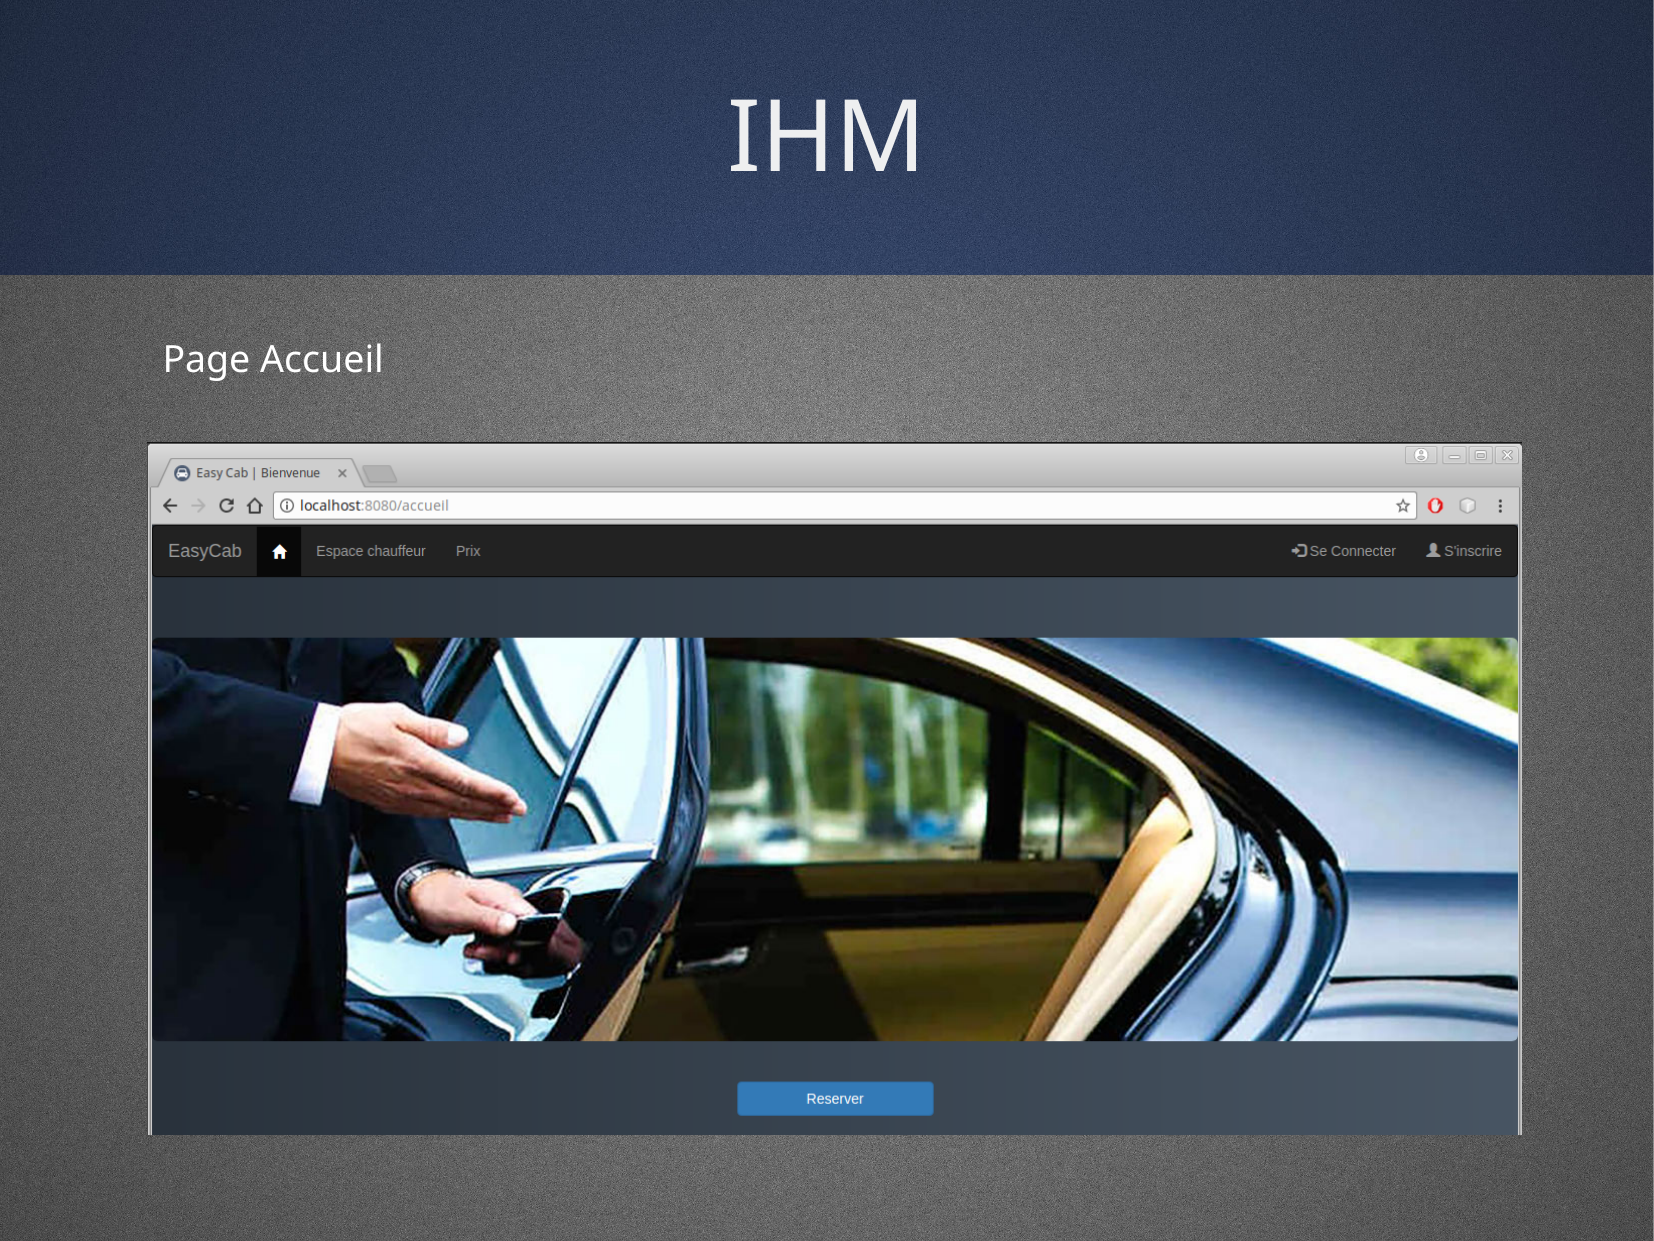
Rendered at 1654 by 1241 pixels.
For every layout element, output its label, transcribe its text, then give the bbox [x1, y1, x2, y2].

text_box Page Accueil [147, 324, 680, 384]
picture [0, 0, 1654, 1241]
title IHM [88, 29, 1565, 237]
